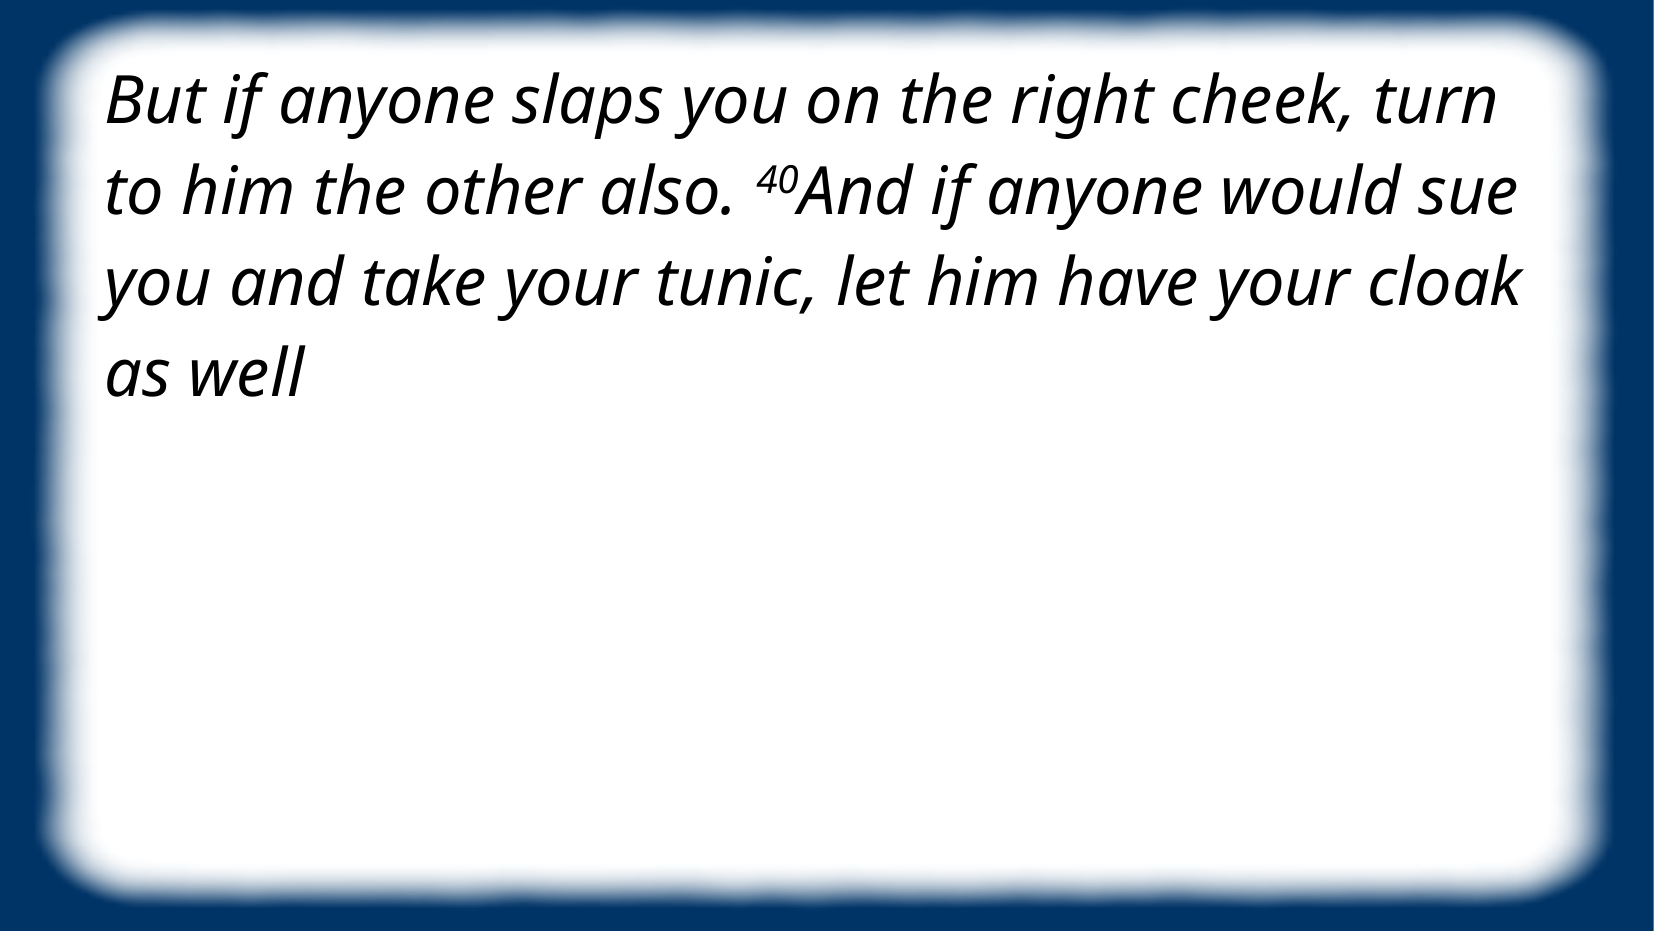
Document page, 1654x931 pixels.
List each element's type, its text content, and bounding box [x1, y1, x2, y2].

picture [0, 0, 1654, 931]
text_box But if anyone slaps you on the right cheek, turn to him the other also. 40And if anyone would sue you and take your tunic, let him have your cloak as well [90, 45, 1561, 415]
